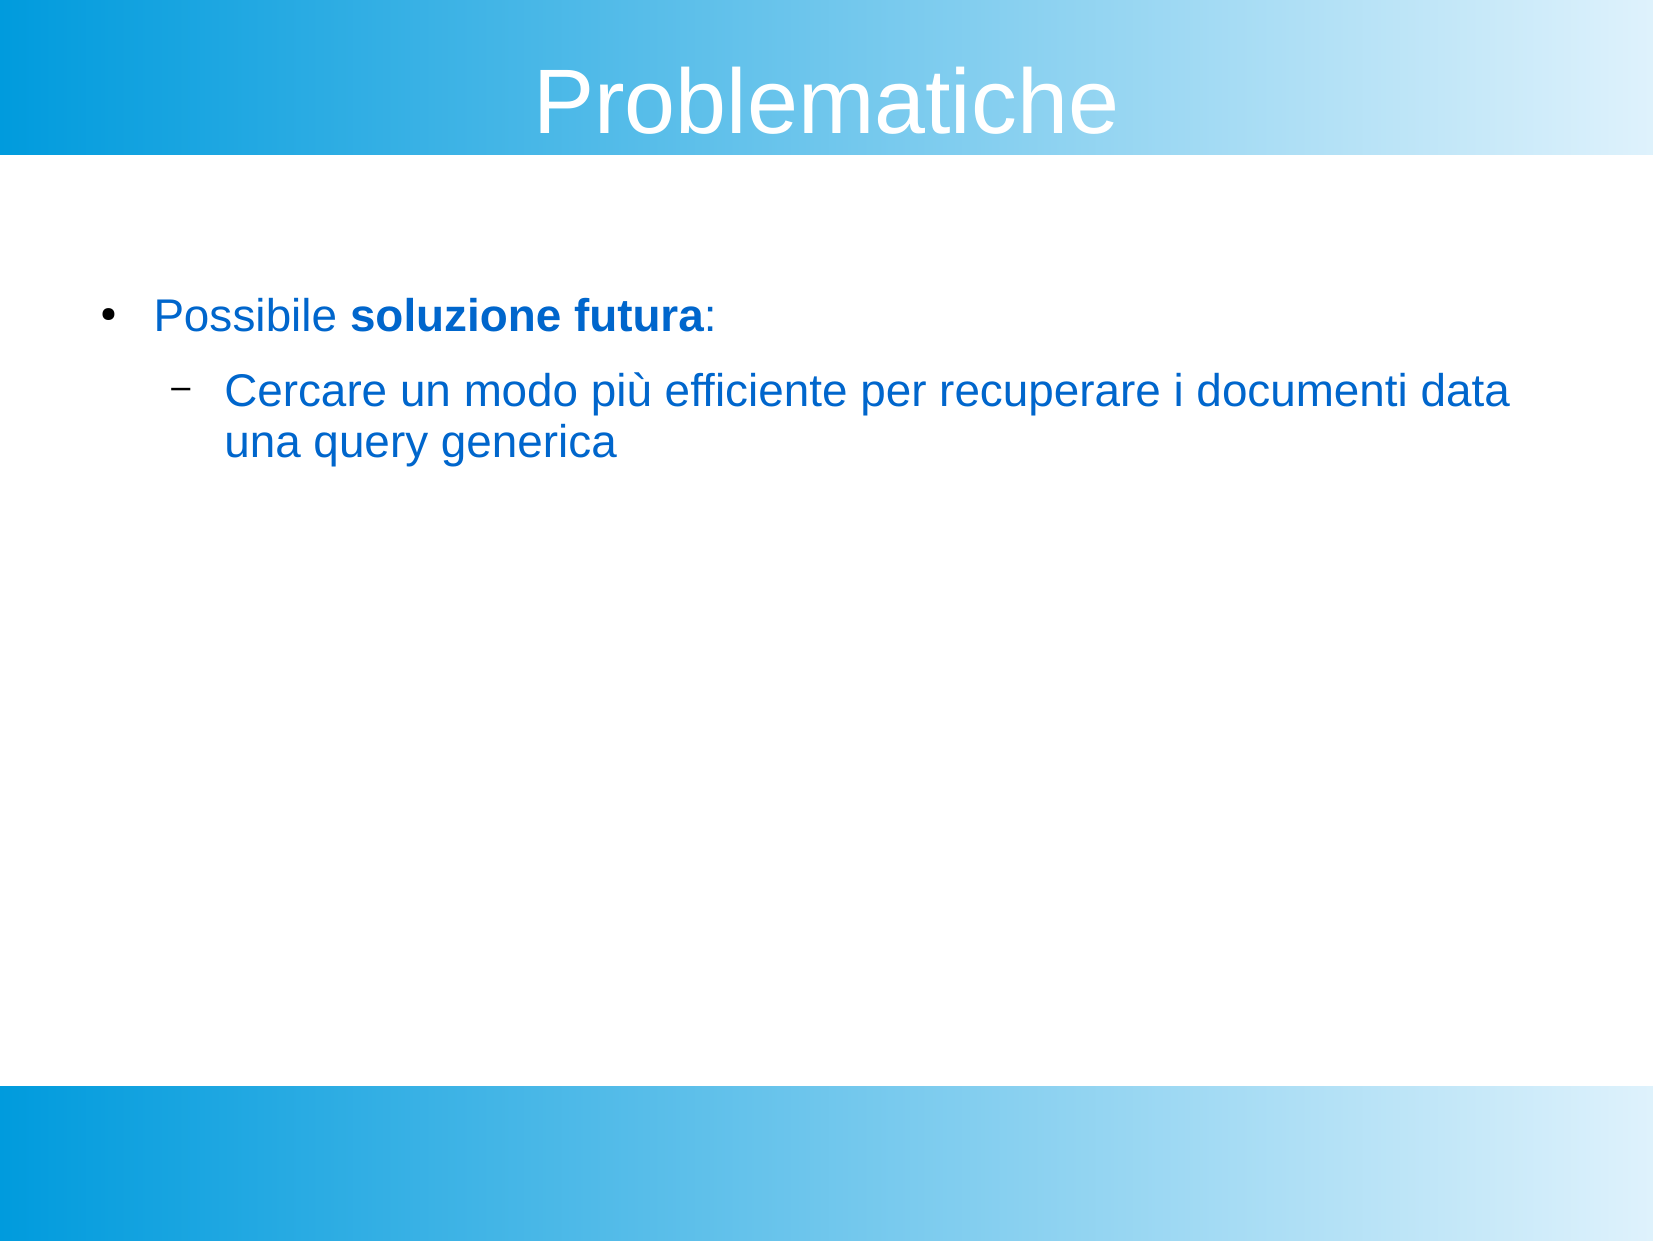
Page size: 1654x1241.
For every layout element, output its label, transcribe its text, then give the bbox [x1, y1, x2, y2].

title Problematiche [82, 49, 1571, 155]
list Possibile soluzione futura: Cercare un modo più efficiente per recuperare i documenti data una query generica [82, 290, 1571, 1010]
